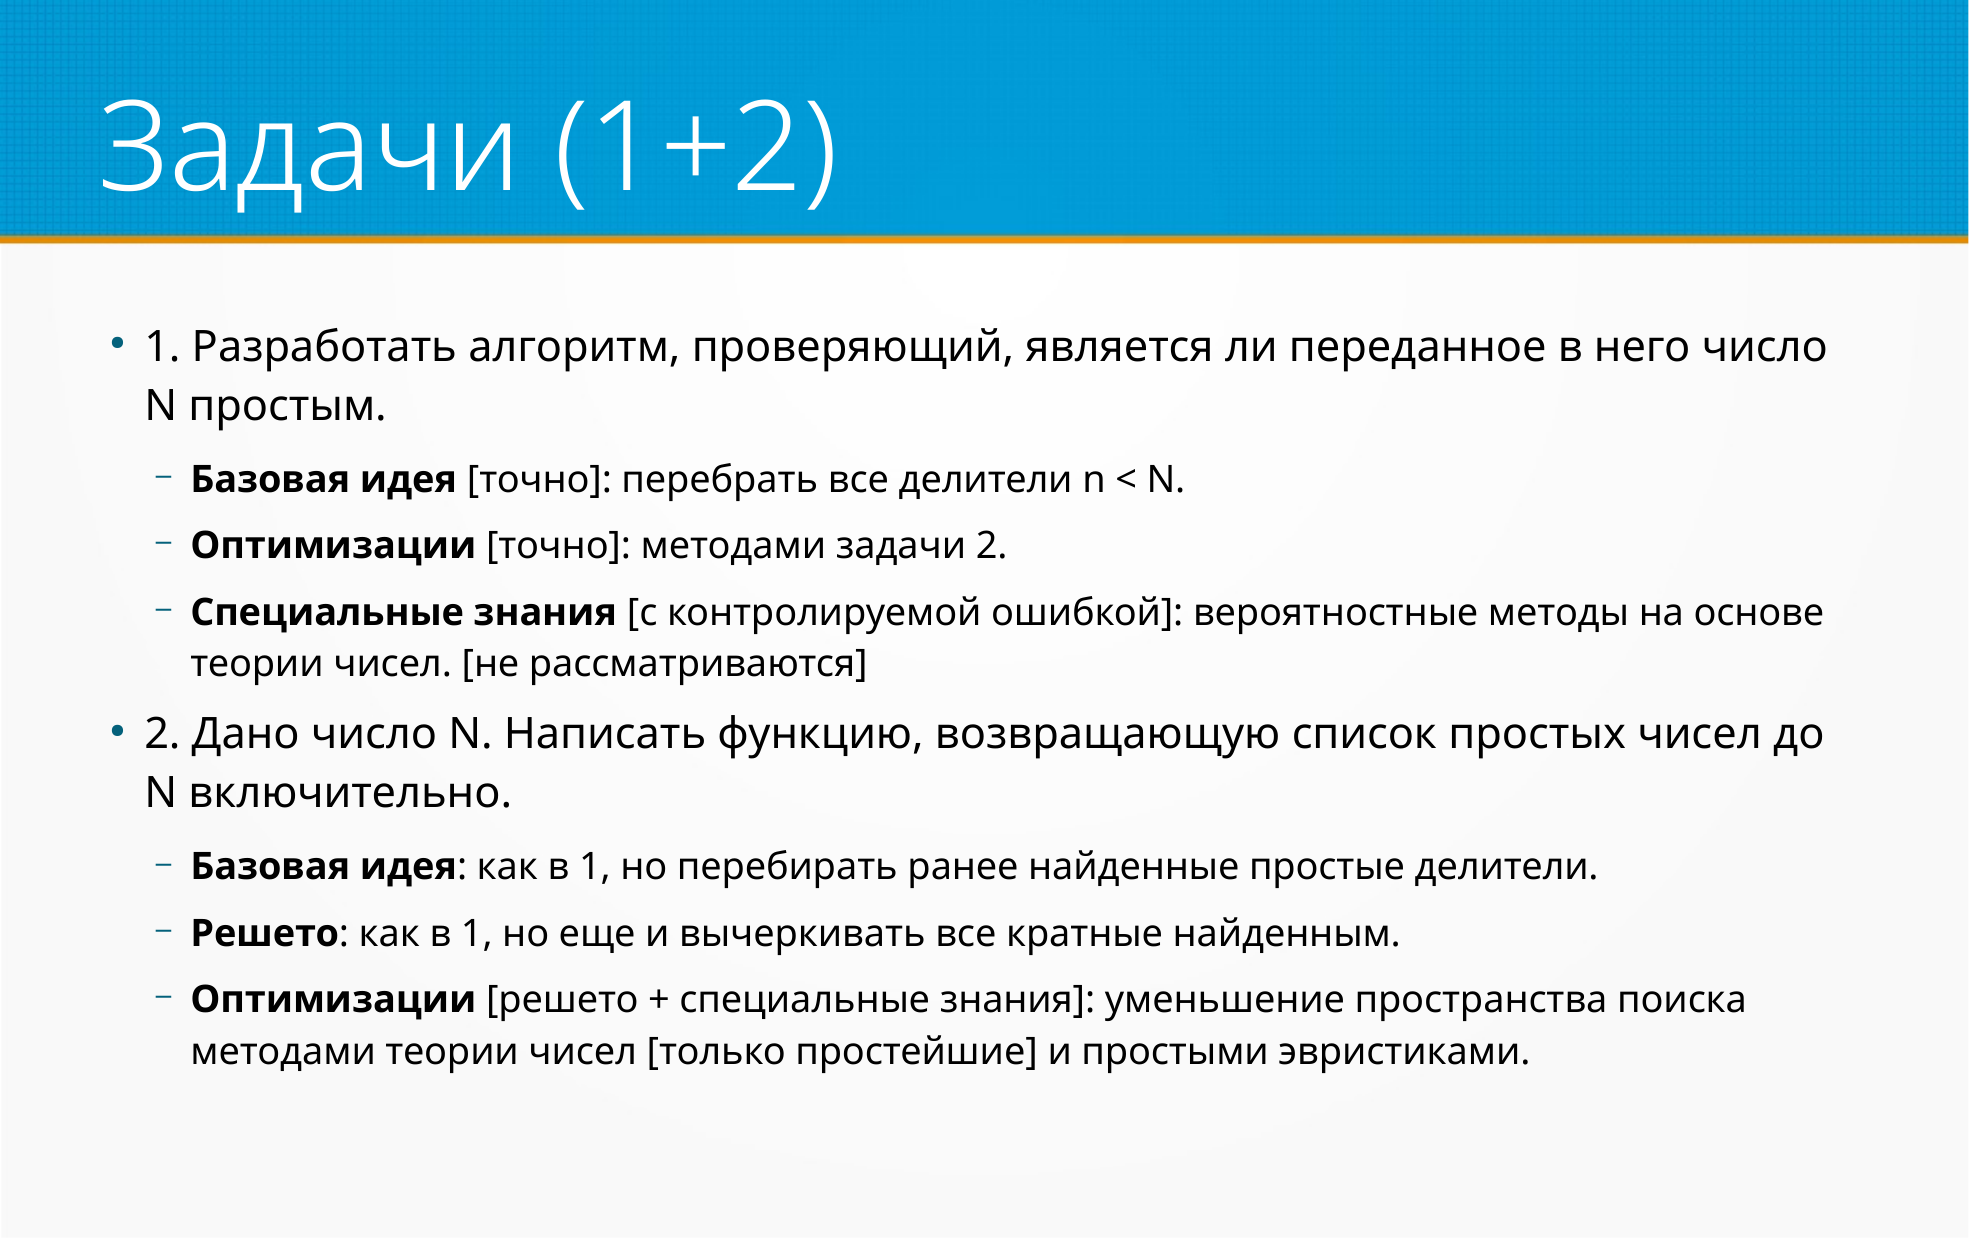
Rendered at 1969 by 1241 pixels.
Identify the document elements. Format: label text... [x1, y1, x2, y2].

list 1. Разработать алгоритм, проверяющий, является ли переданное в него число N простым. Базовая идея [точно]: перебрать все делители n < N. Оптимизации [точно]: методами задачи 2. Специальные знания [с контролируемой ошибкой]: вероятностные методы на основе теории чисел. [не рассматриваются] 2. Дано число N. Написать функцию, возвращающую список простых чисел до N включительно. Базовая идея: как в 1, но перебирать ранее найденные простые делители. Решето: как в 1, но еще и вычеркивать все кратные найденным. Оптимизации [решето + специальные знания]: уменьшение пространства поиска методами теории чисел [только простейшие] и простыми эвристиками. [98, 315, 1861, 1081]
title Задачи (1+2) [98, 19, 1870, 227]
picture [0, 233, 1969, 1241]
